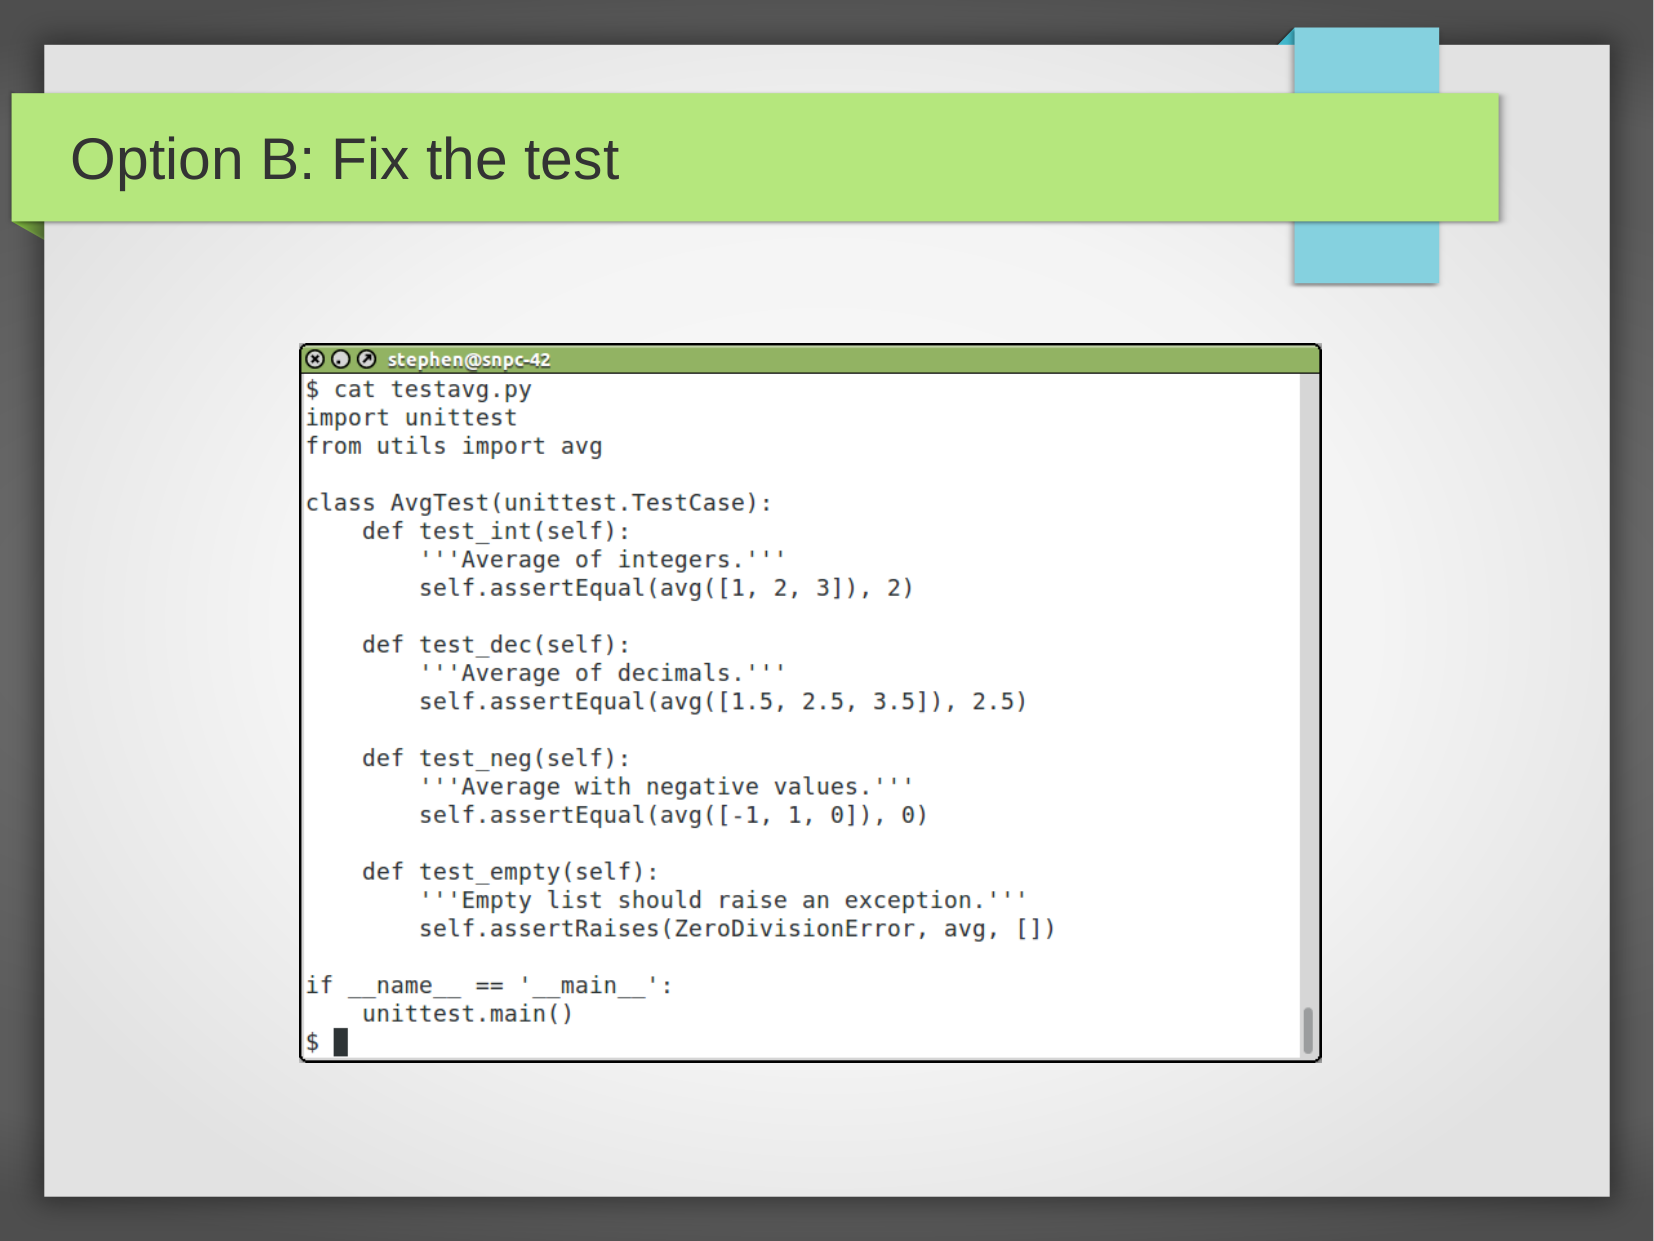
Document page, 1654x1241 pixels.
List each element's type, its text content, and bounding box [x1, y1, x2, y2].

picture [0, 0, 1654, 1241]
title Option B: Fix the test [70, 106, 1229, 213]
